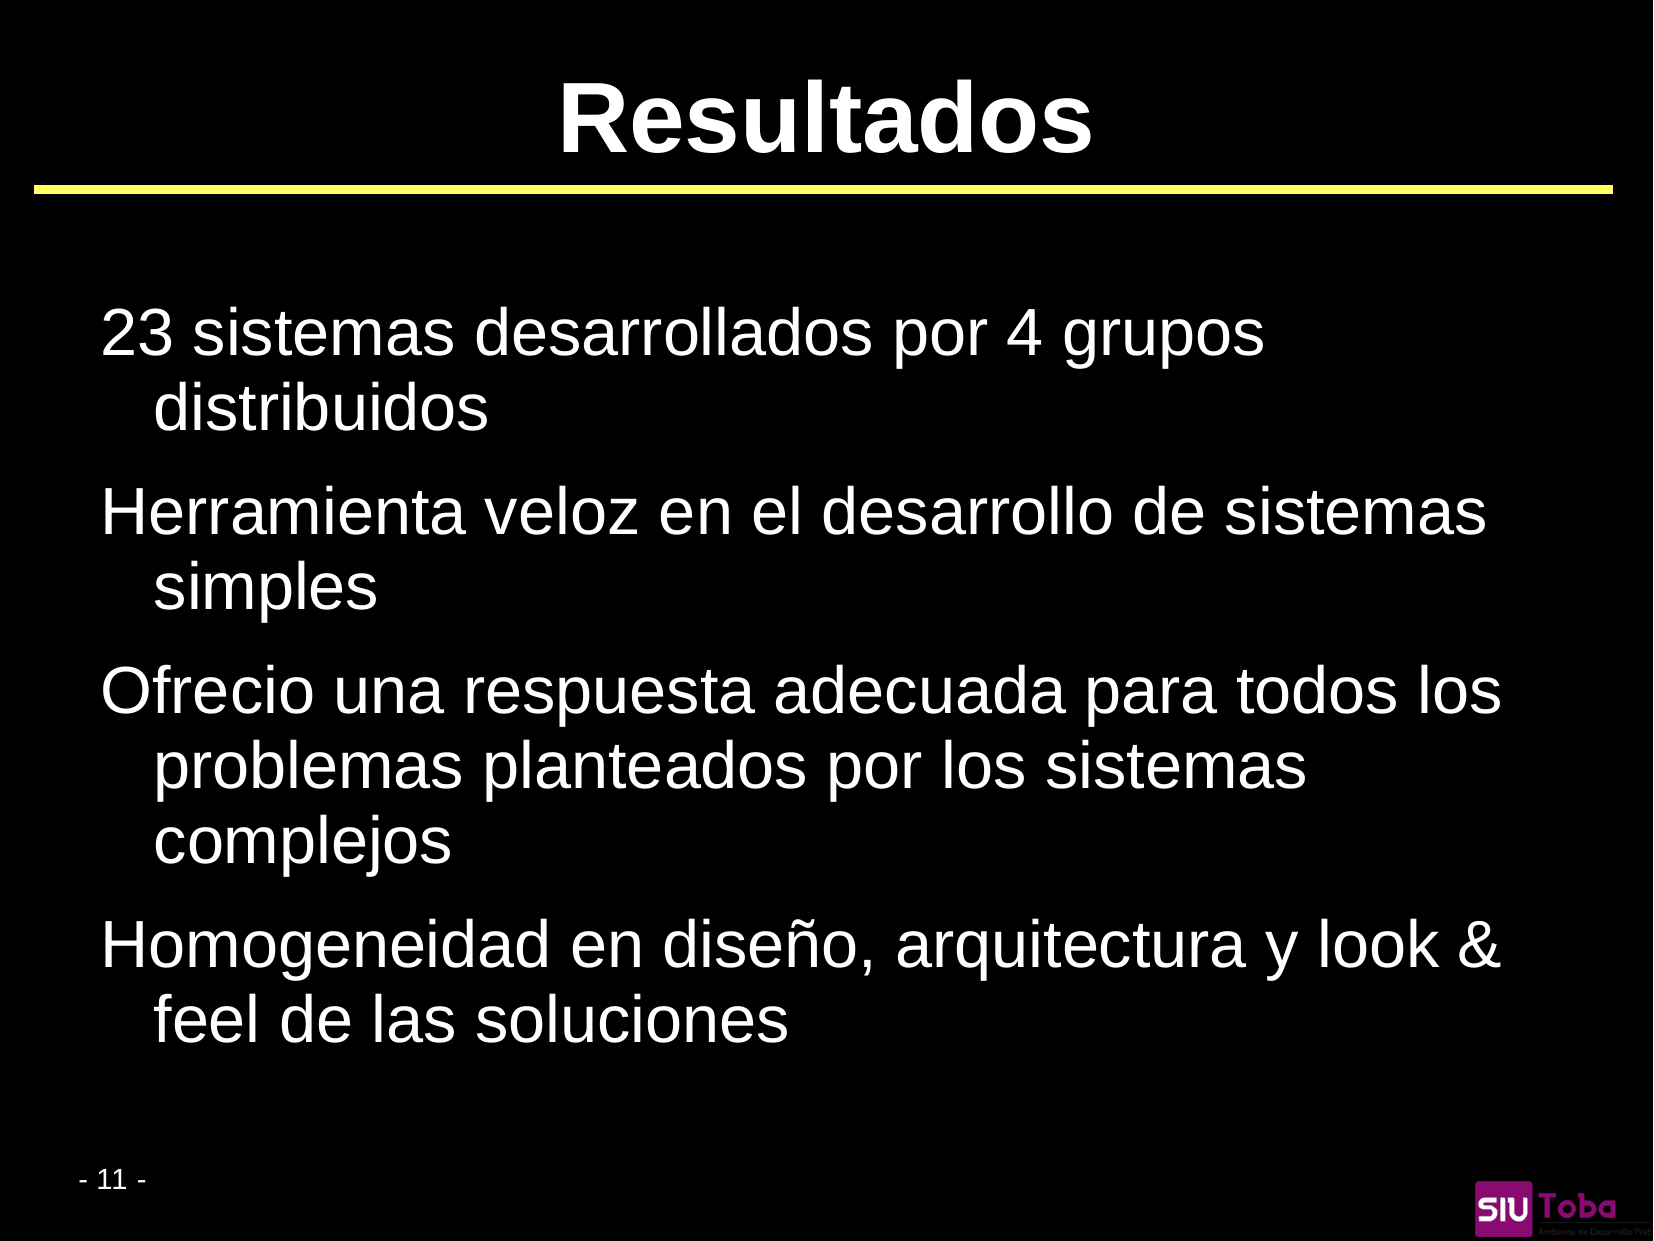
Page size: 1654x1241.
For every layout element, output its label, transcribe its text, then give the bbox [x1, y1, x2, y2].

title Resultados [58, 54, 1594, 181]
list 23 sistemas desarrollados por 4 grupos distribuidos Herramienta veloz en el desarrollo de sistemas simples Ofrecio una respuesta adecuada para todos los problemas planteados por los sistemas complejos Homogeneidad en diseño, arquitectura y look & feel de las soluciones [82, 295, 1565, 1095]
picture [1475, 1181, 1652, 1237]
